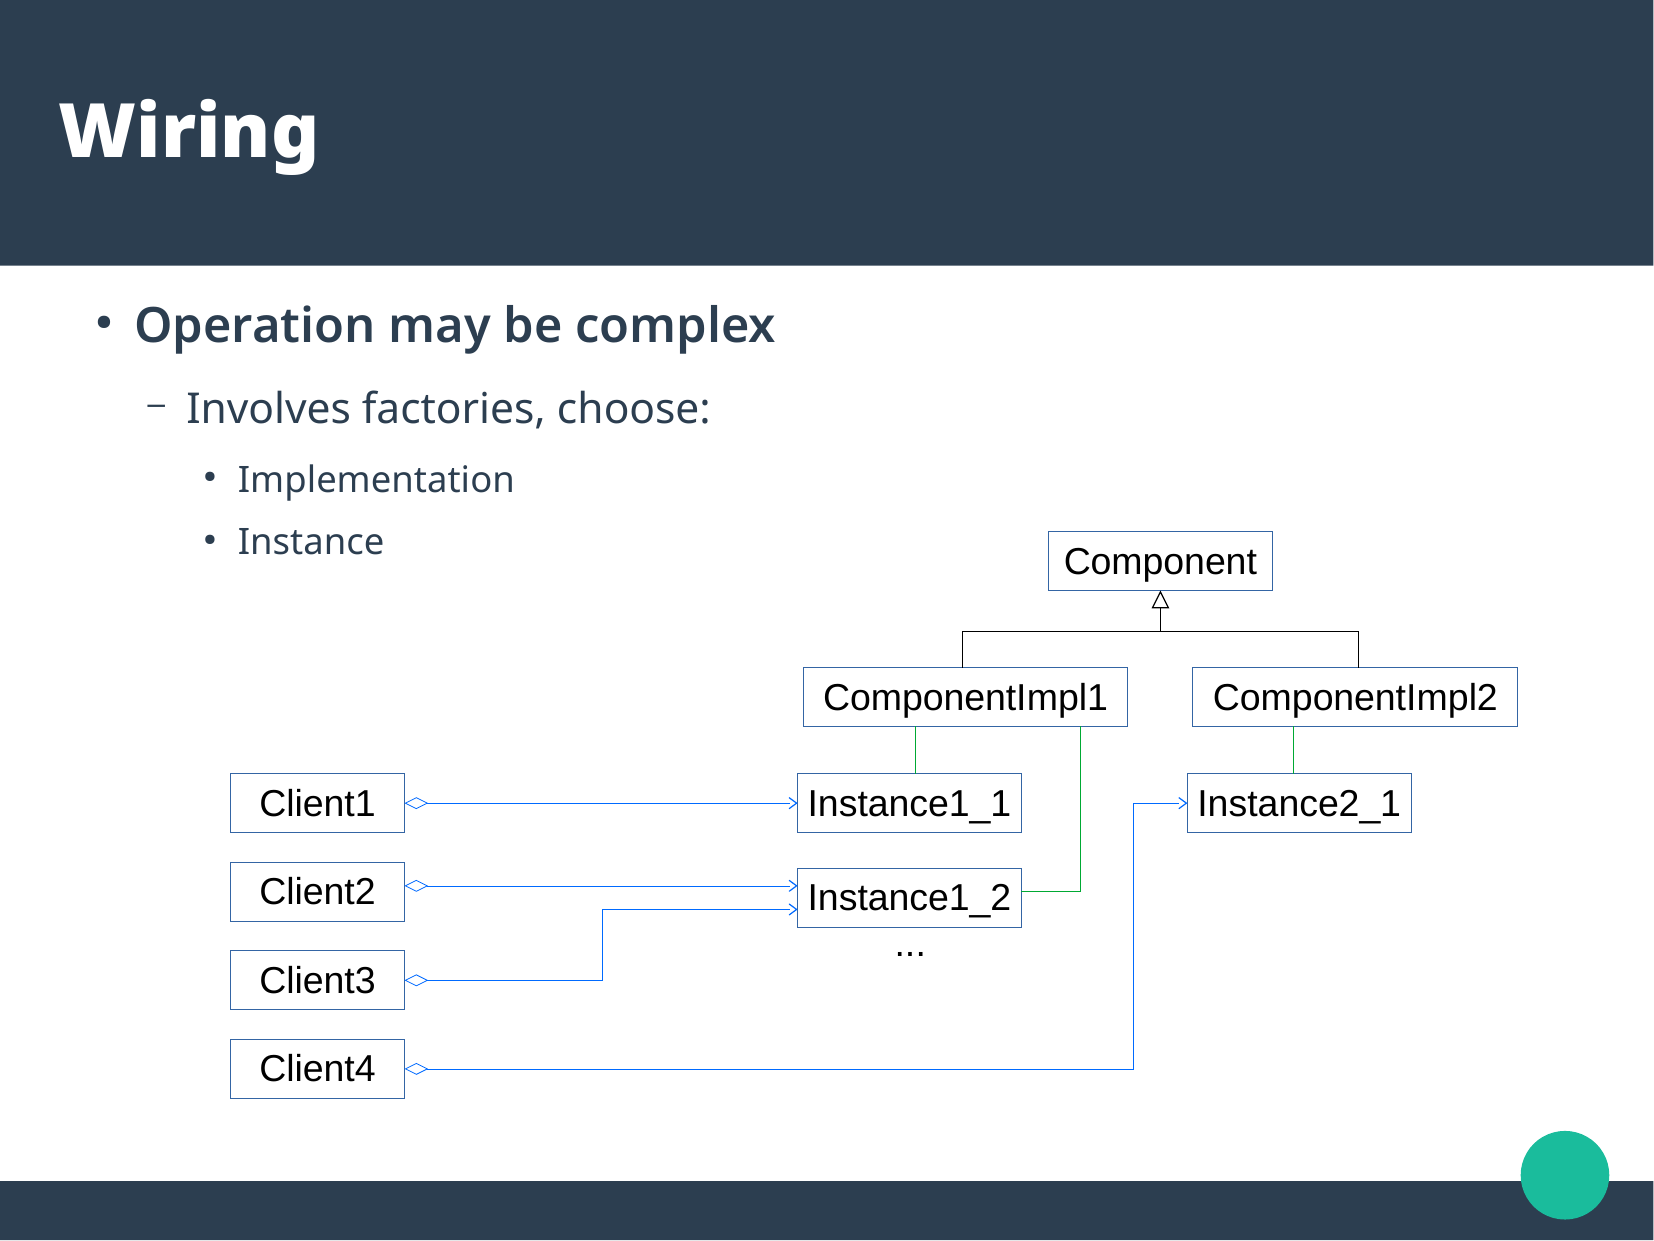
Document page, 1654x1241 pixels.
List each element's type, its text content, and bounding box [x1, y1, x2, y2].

title Wiring [59, 49, 1595, 207]
text_box ... [879, 915, 942, 973]
text_box Client4 [230, 1039, 405, 1099]
list Operation may be complex Involves factories, choose: Implementation Instance [82, 290, 1560, 567]
text_box Client1 [230, 773, 405, 833]
text_box Component [1048, 567, 1273, 591]
text_box Client3 [230, 950, 405, 1010]
text_box Instance1_1 [797, 773, 1022, 833]
text_box Instance2_1 [1187, 773, 1412, 833]
text_box Client2 [230, 862, 405, 922]
text_box ComponentImpl2 [1192, 667, 1518, 727]
text_box ComponentImpl1 [803, 667, 1128, 727]
text_box Instance1_2 [797, 868, 1022, 928]
